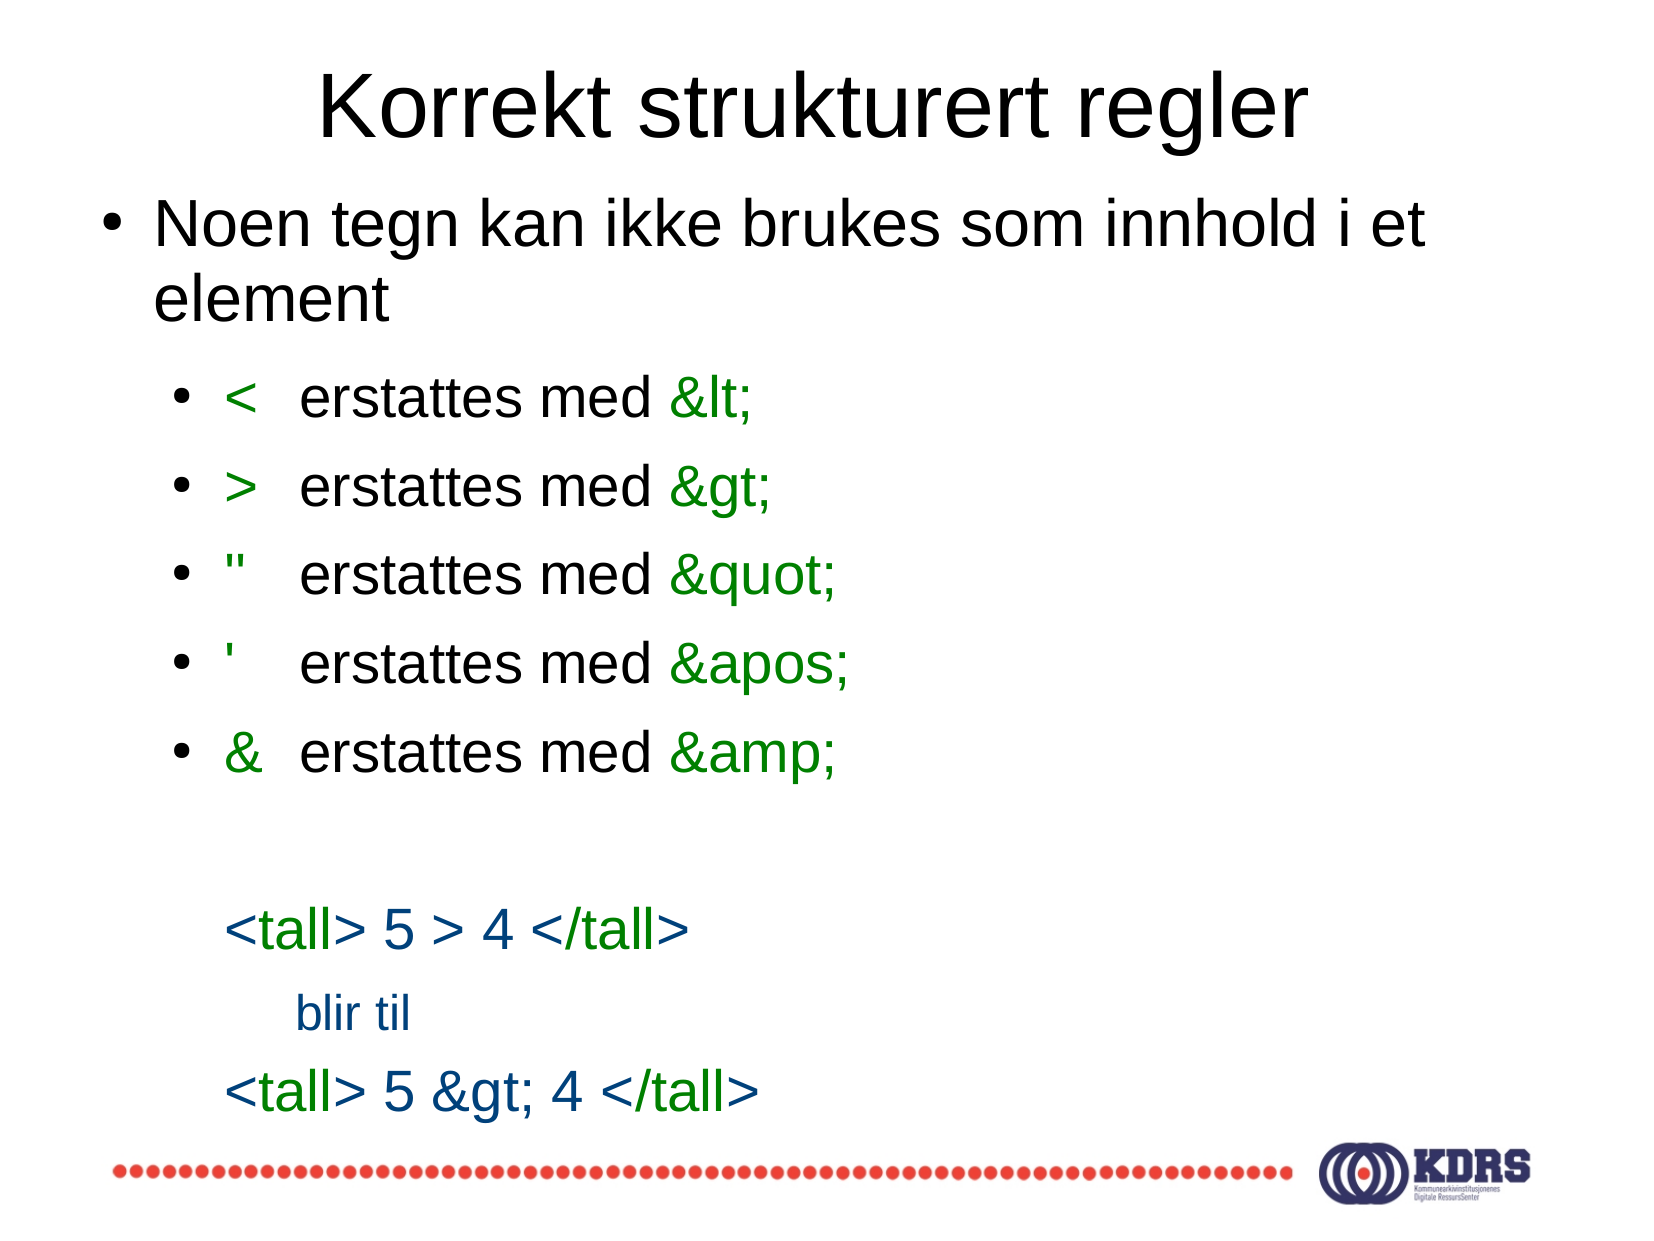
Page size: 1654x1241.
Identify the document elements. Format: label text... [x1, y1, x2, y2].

list Noen tegn kan ikke brukes som innhold i et element < erstattes med &lt; > erstattes med &gt; '' erstattes med &quot; ' erstattes med &apos; & erstattes med &amp; <tall> 5 > 4 </tall> blir til <tall> 5 &gt; 4 </tall> [82, 185, 1571, 1131]
title Korrekt strukturert regler [82, 49, 1571, 162]
picture [85, 1131, 1557, 1219]
